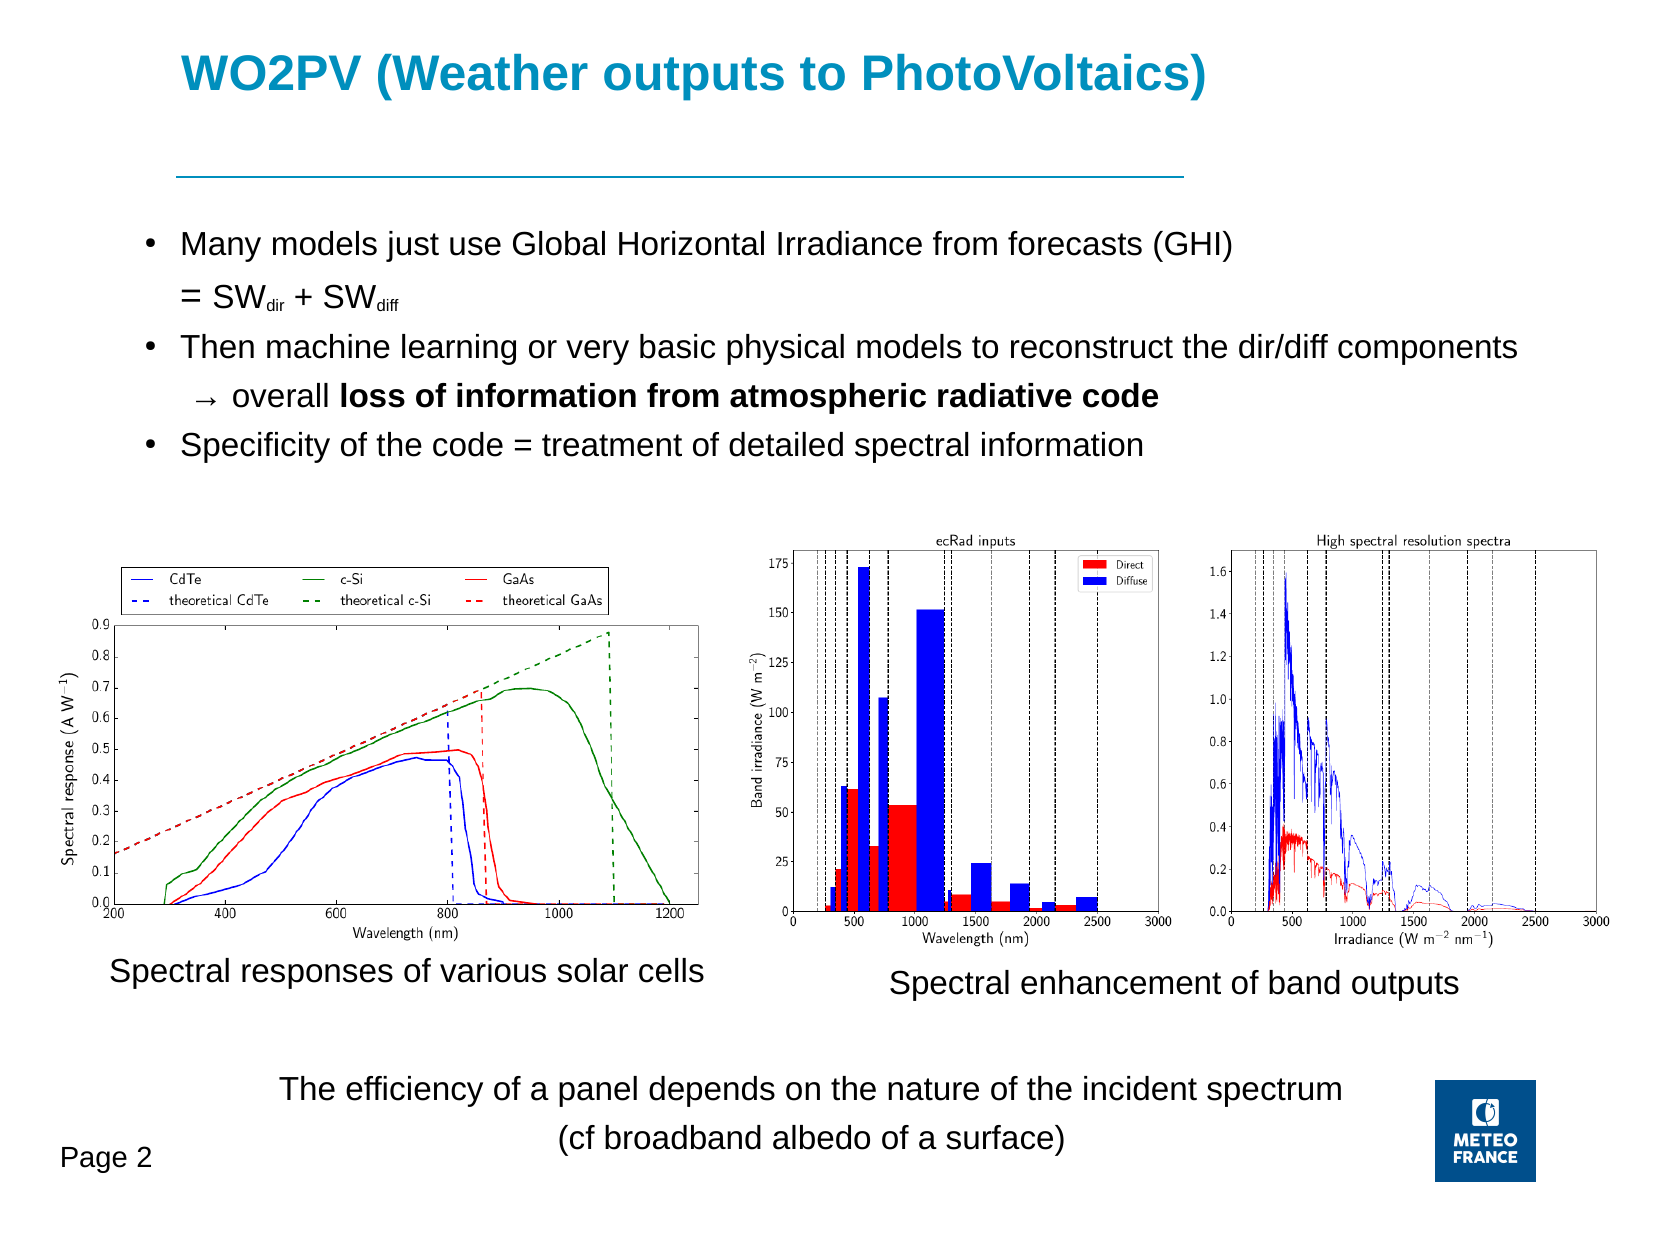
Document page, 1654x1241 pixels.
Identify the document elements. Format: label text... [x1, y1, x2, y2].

text_box Spectral enhancement of band outputs [838, 956, 1512, 1016]
text_box The efficiency of a panel depends on the nature of the incident spectrum (cf broadband albedo of a surface) [171, 1062, 1418, 1193]
text_box Spectral responses of various solar cells [59, 944, 733, 1040]
picture [1435, 1080, 1536, 1182]
title WO2PV (Weather outputs to PhotoVoltaics) [181, 24, 1614, 122]
text_box Many models just use Global Horizontal Irradiance from forecasts (GHI) = SWdir + SWdiff Then machine learning or very basic physical models to reconstruct the dir/diff components → overall loss of information from atmospheric radiative code Specificity of the code = treatment of detailed spectral information [129, 218, 1577, 520]
picture [29, 496, 1630, 958]
